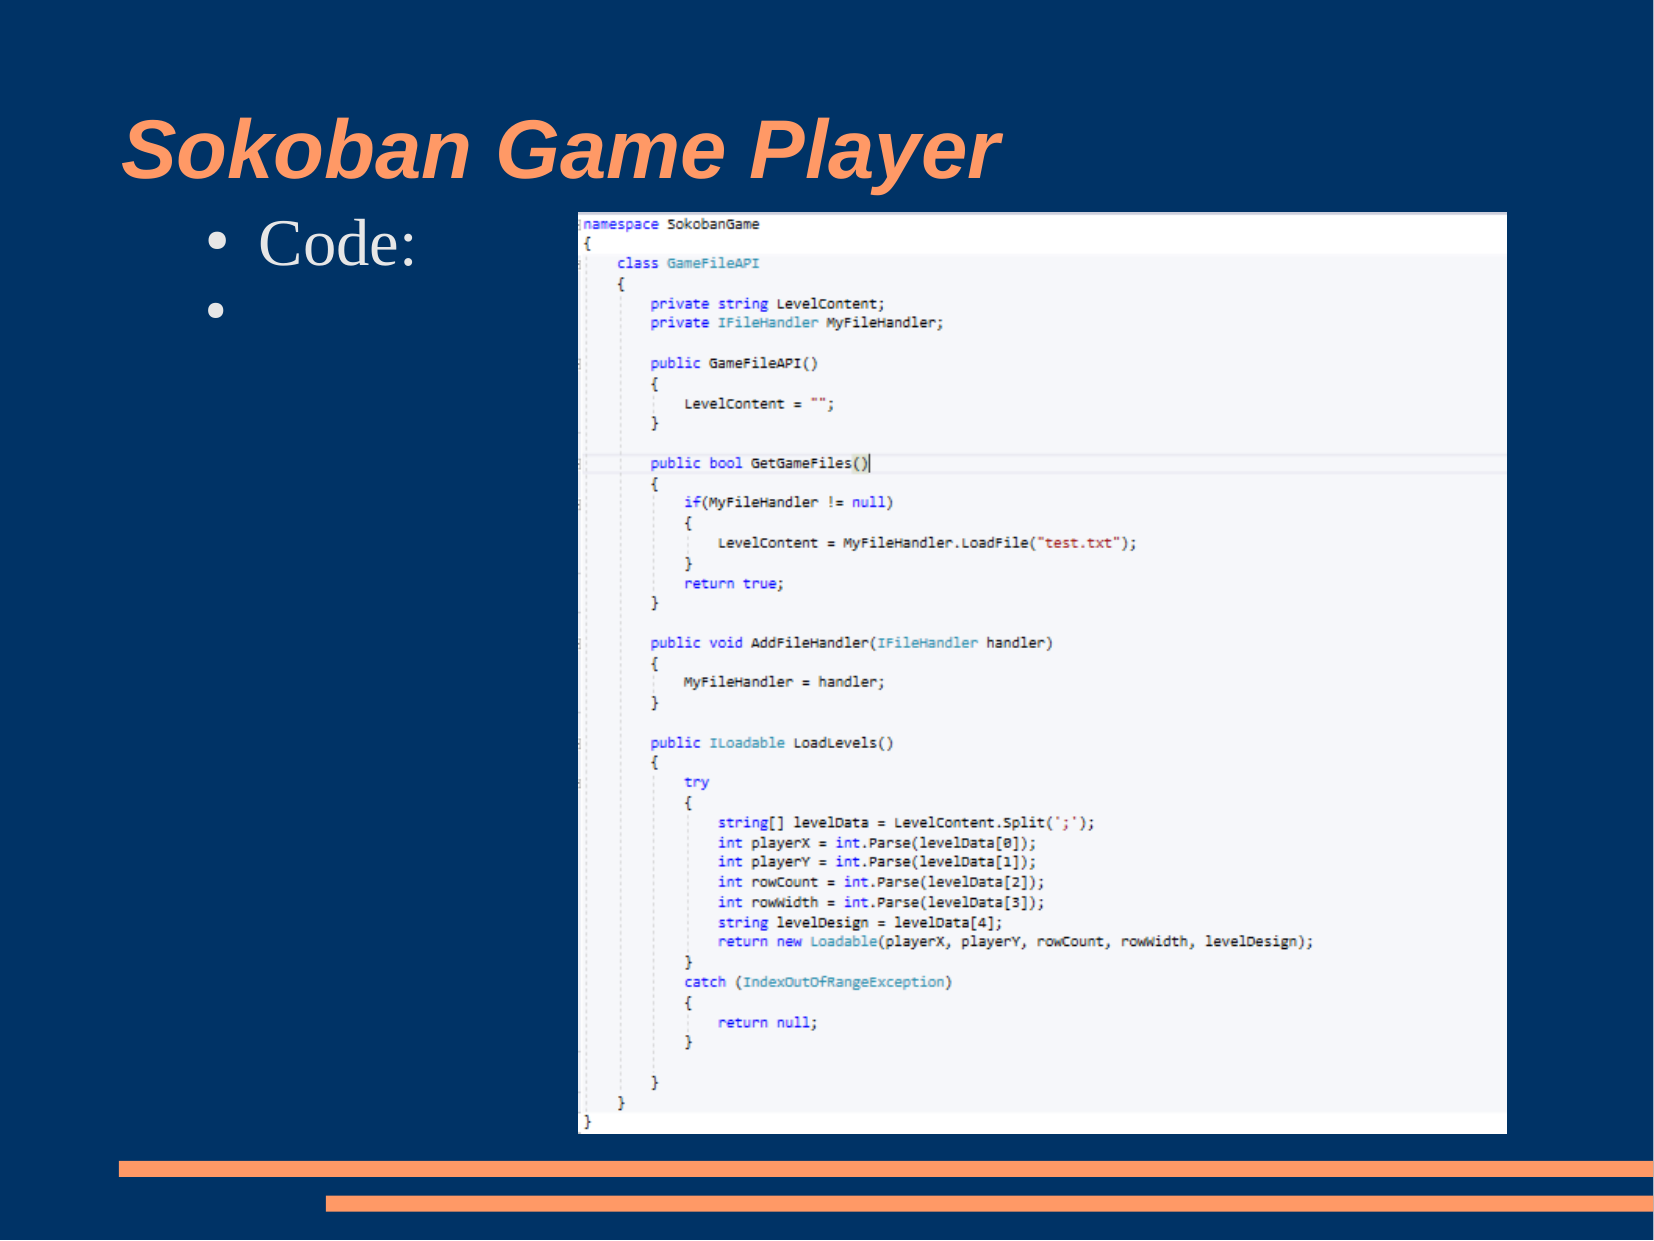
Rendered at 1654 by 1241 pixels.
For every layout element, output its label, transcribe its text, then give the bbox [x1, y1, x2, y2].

picture [578, 212, 1507, 1134]
list Code: [169, 205, 1610, 1016]
title Sokoban Game Player [121, 46, 1534, 254]
